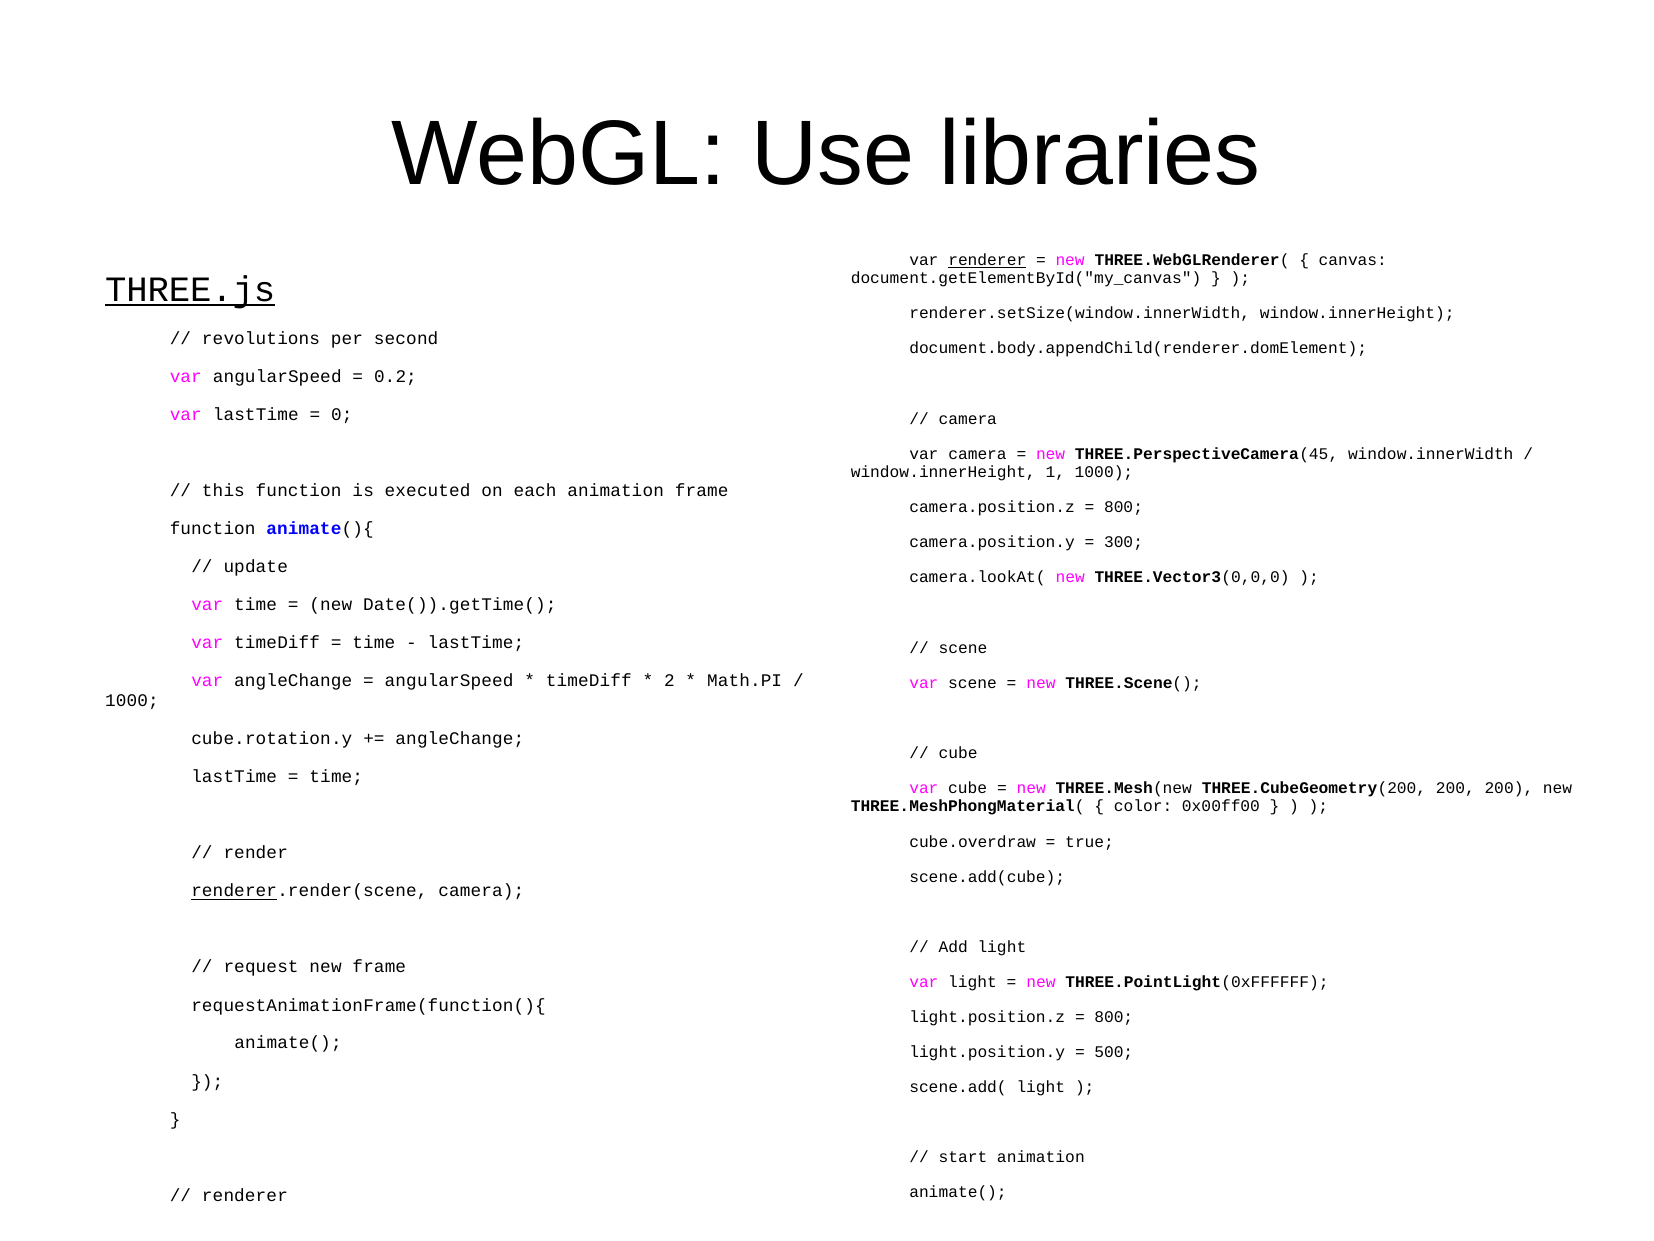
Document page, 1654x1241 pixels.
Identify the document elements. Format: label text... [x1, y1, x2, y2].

list var renderer = new THREE.WebGLRenderer( { canvas: document.getElementById("my_canvas") } ); renderer.setSize(window.innerWidth, window.innerHeight); document.body.appendChild(renderer.domElement); // camera var camera = new THREE.PerspectiveCamera(45, window.innerWidth / window.innerHeight, 1, 1000); camera.position.z = 800; camera.position.y = 300; camera.lookAt( new THREE.Vector3(0,0,0) ); // scene var scene = new THREE.Scene(); // cube var cube = new THREE.Mesh(new THREE.CubeGeometry(200, 200, 200), new THREE.MeshPhongMaterial( { color: 0x00ff00 } ) ); cube.overdraw = true; scene.add(cube); // Add light var light = new THREE.PointLight(0xFFFFFF); light.position.z = 800; light.position.y = 500; scene.add( light ); // start animation animate(); [840, 251, 1630, 1224]
title WebGL: Use libraries [82, 49, 1571, 257]
list THREE.js // revolutions per second var angularSpeed = 0.2; var lastTime = 0; // this function is executed on each animation frame function animate(){ // update var time = (new Date()).getTime(); var timeDiff = time - lastTime; var angleChange = angularSpeed * timeDiff * 2 * Math.PI / 1000; cube.rotation.y += angleChange; lastTime = time; // render renderer.render(scene, camera); // request new frame requestAnimationFrame(function(){ animate(); }); } // renderer [94, 224, 821, 1217]
list [888, 310, 1615, 1031]
